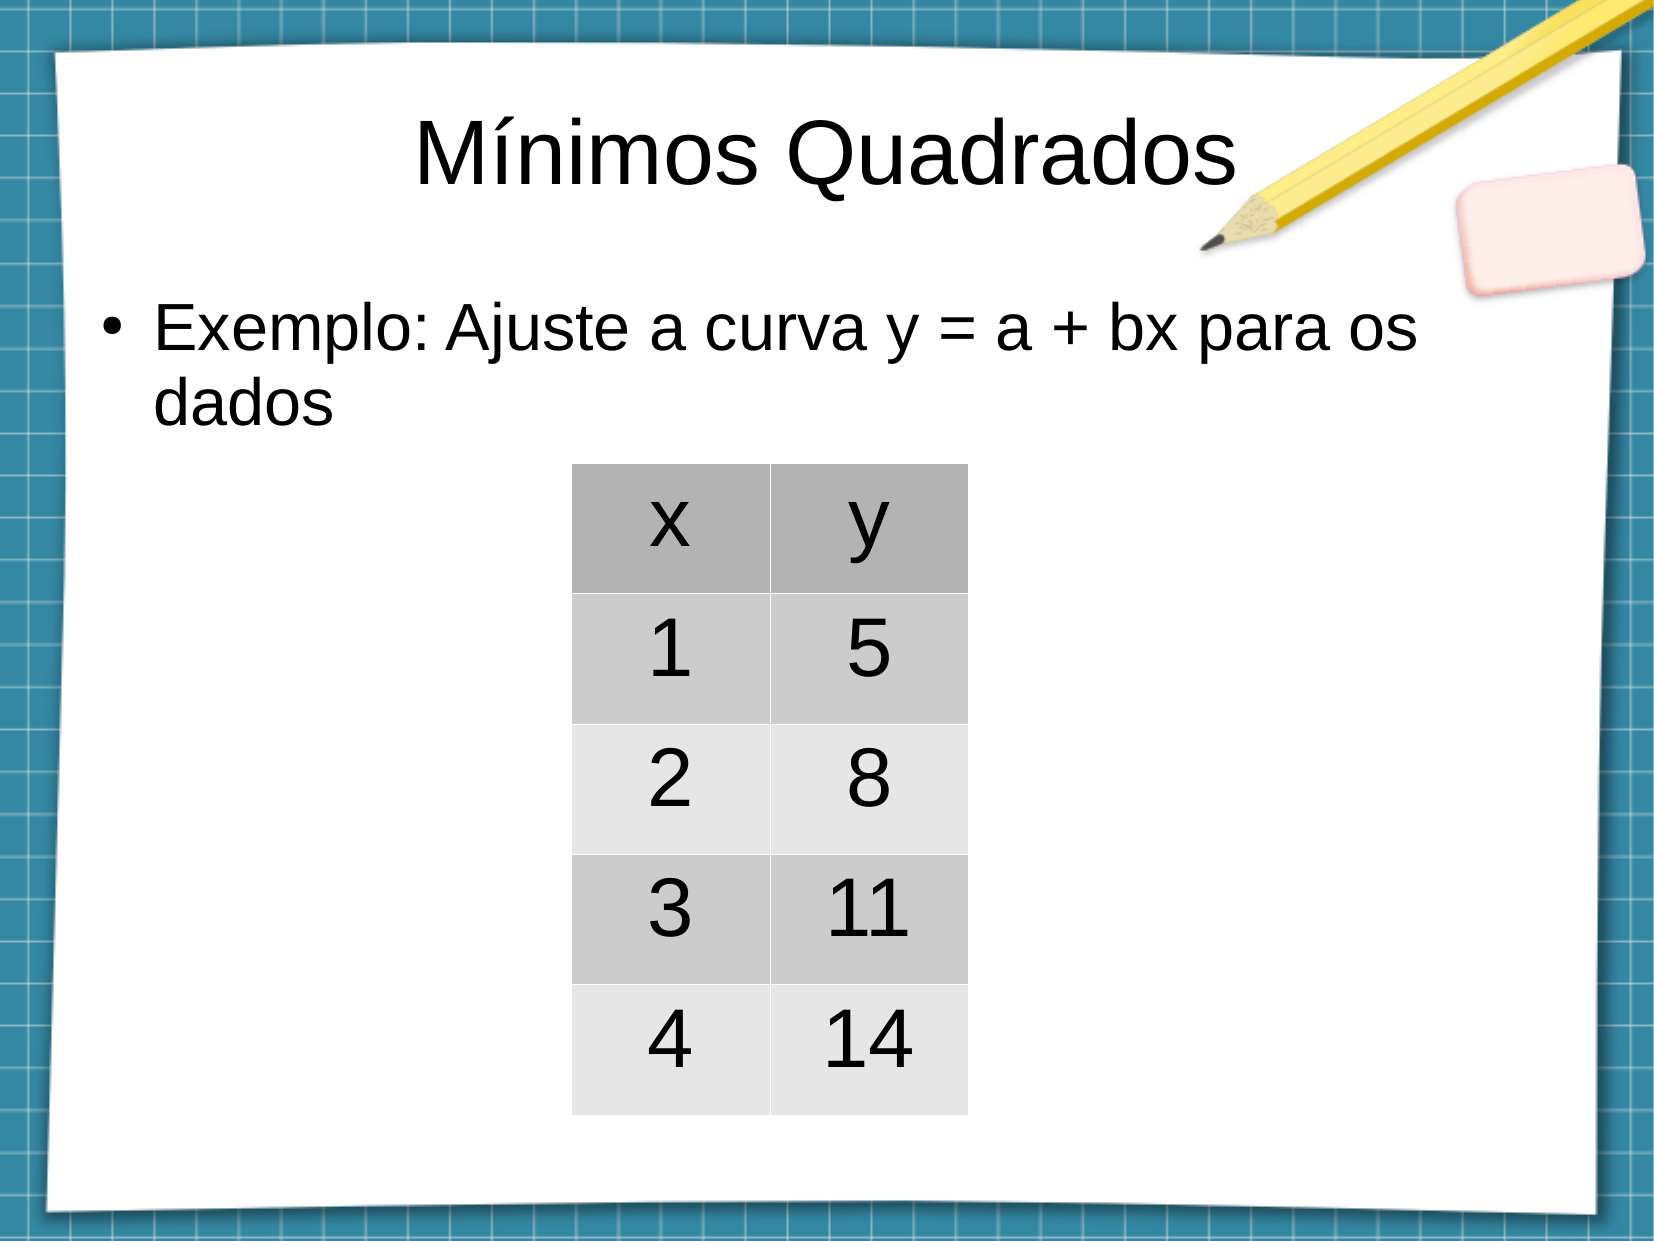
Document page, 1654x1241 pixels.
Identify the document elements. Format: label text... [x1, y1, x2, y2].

table_header y [771, 464, 968, 593]
table_cell 14 [771, 985, 968, 1115]
table_cell 5 [771, 594, 968, 724]
table_cell 8 [771, 725, 968, 854]
picture [0, 0, 1654, 1241]
table_cell 3 [572, 855, 770, 984]
table_cell 4 [572, 985, 770, 1115]
table_header x [572, 464, 770, 593]
table_cell 11 [771, 855, 968, 984]
table_cell 2 [572, 725, 770, 854]
table_cell 1 [572, 594, 770, 724]
list Exemplo: Ajuste a curva y = a + bx para os dados [82, 290, 1571, 1010]
title Mínimos Quadrados [82, 49, 1571, 257]
